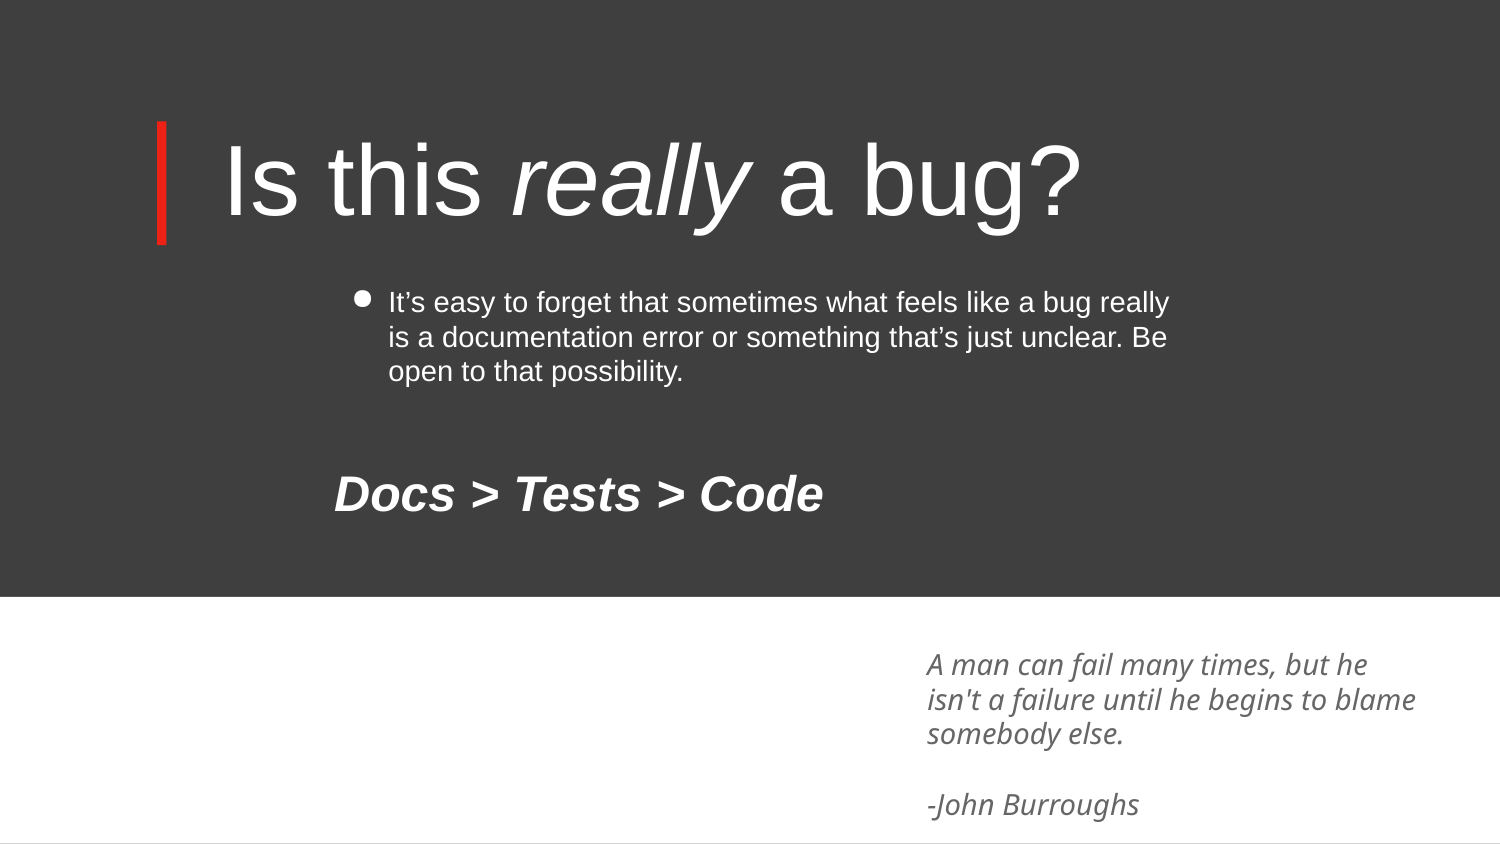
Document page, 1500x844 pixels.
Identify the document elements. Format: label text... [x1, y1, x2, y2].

text_box It’s easy to forget that sometimes what feels like a bug really is a documentation error or something that’s just unclear. Be open to that possibility. [298, 267, 1208, 394]
text_box Docs > Tests > Code [319, 445, 1206, 540]
title Is this really a bug? [207, 108, 1238, 547]
text_box A man can fail many times, but he isn't a failure until he begins to blame somebody else. -John Burroughs [912, 631, 1445, 811]
